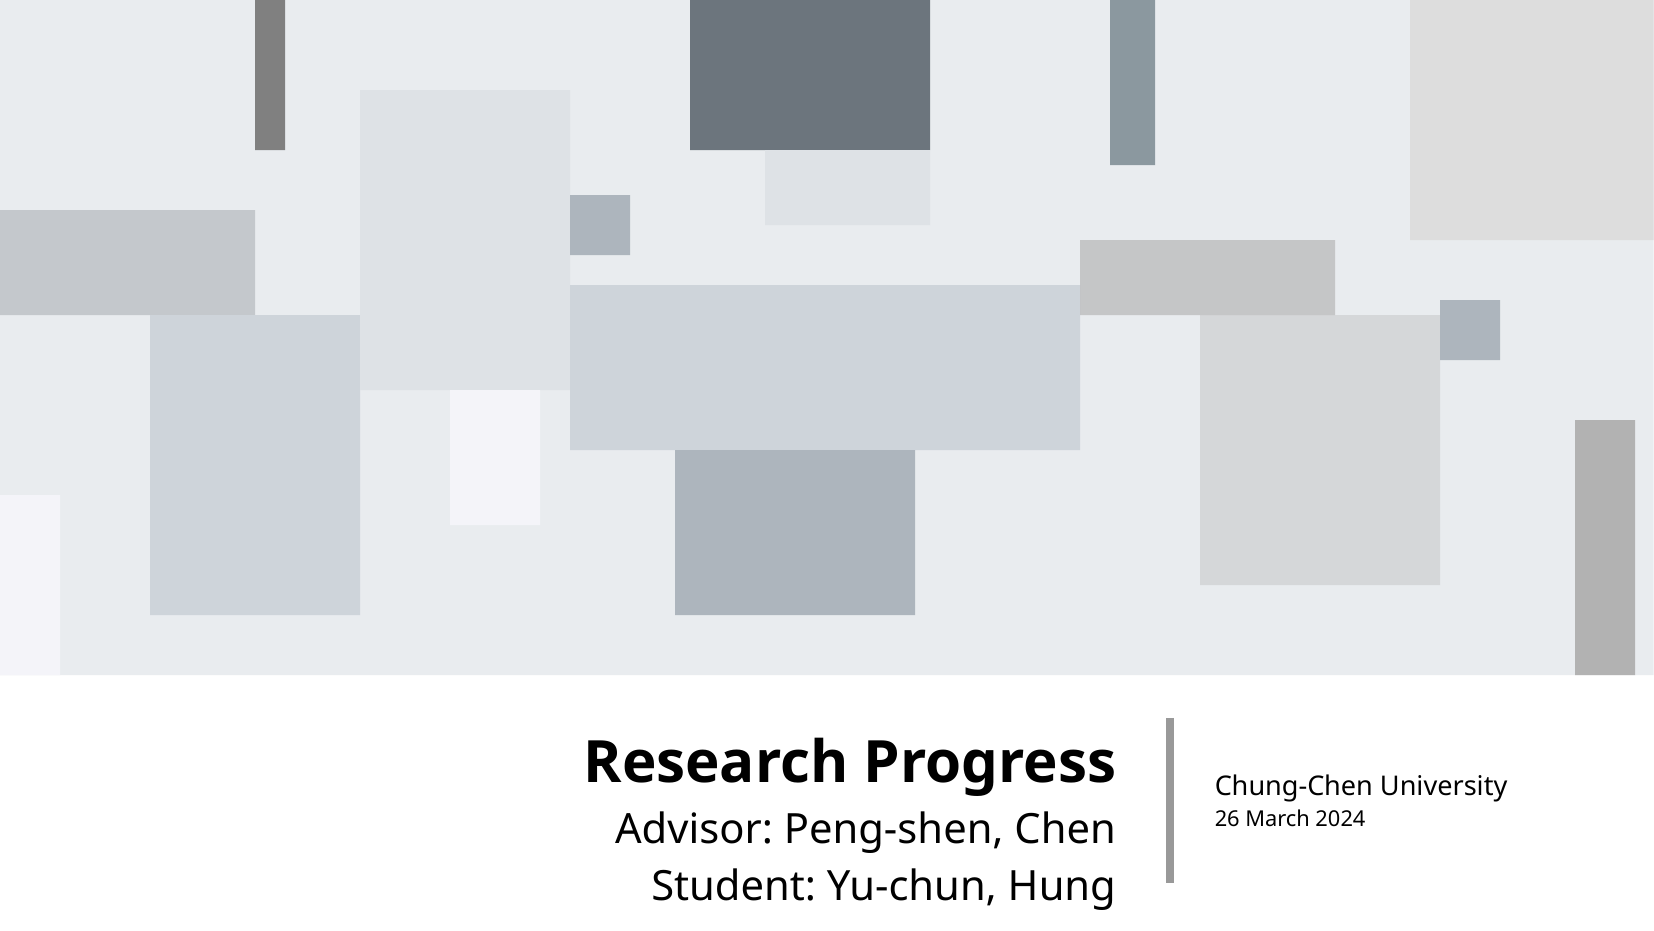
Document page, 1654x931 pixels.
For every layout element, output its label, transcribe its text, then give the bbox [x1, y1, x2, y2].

text_box Chung-Chen University 26 March 2024 [1200, 759, 1591, 841]
text_box Research Progress Advisor: Peng-shen, Chen Student: Yu-chun, Hung [525, 712, 1131, 931]
